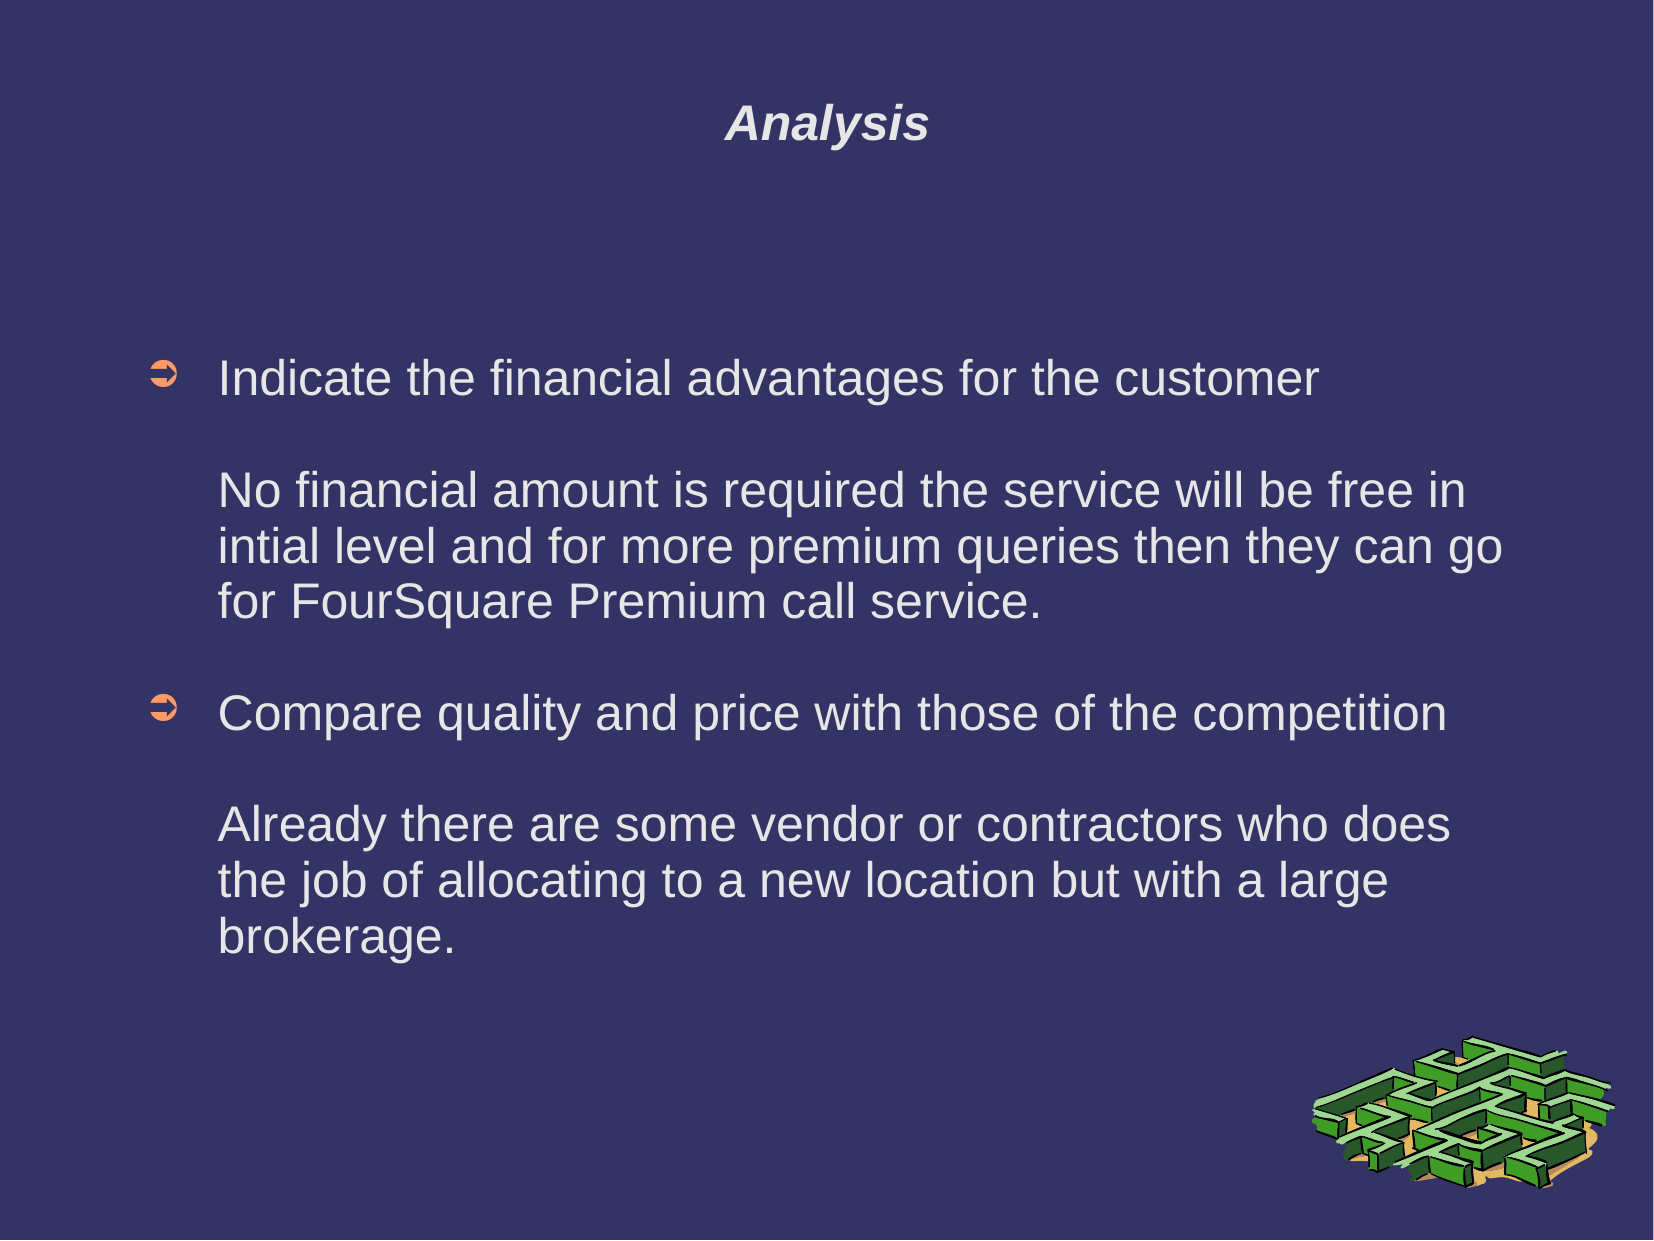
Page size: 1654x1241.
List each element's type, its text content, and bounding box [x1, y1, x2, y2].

list Indicate the financial advantages for the customer No financial amount is required the service will be free in intial level and for more premium queries then they can go for FourSquare Premium call service. Compare quality and price with those of the competition Already there are some vendor or contractors who does the job of allocating to a new location but with a large brokerage. [134, 350, 1516, 1133]
title Analysis [121, 19, 1534, 227]
